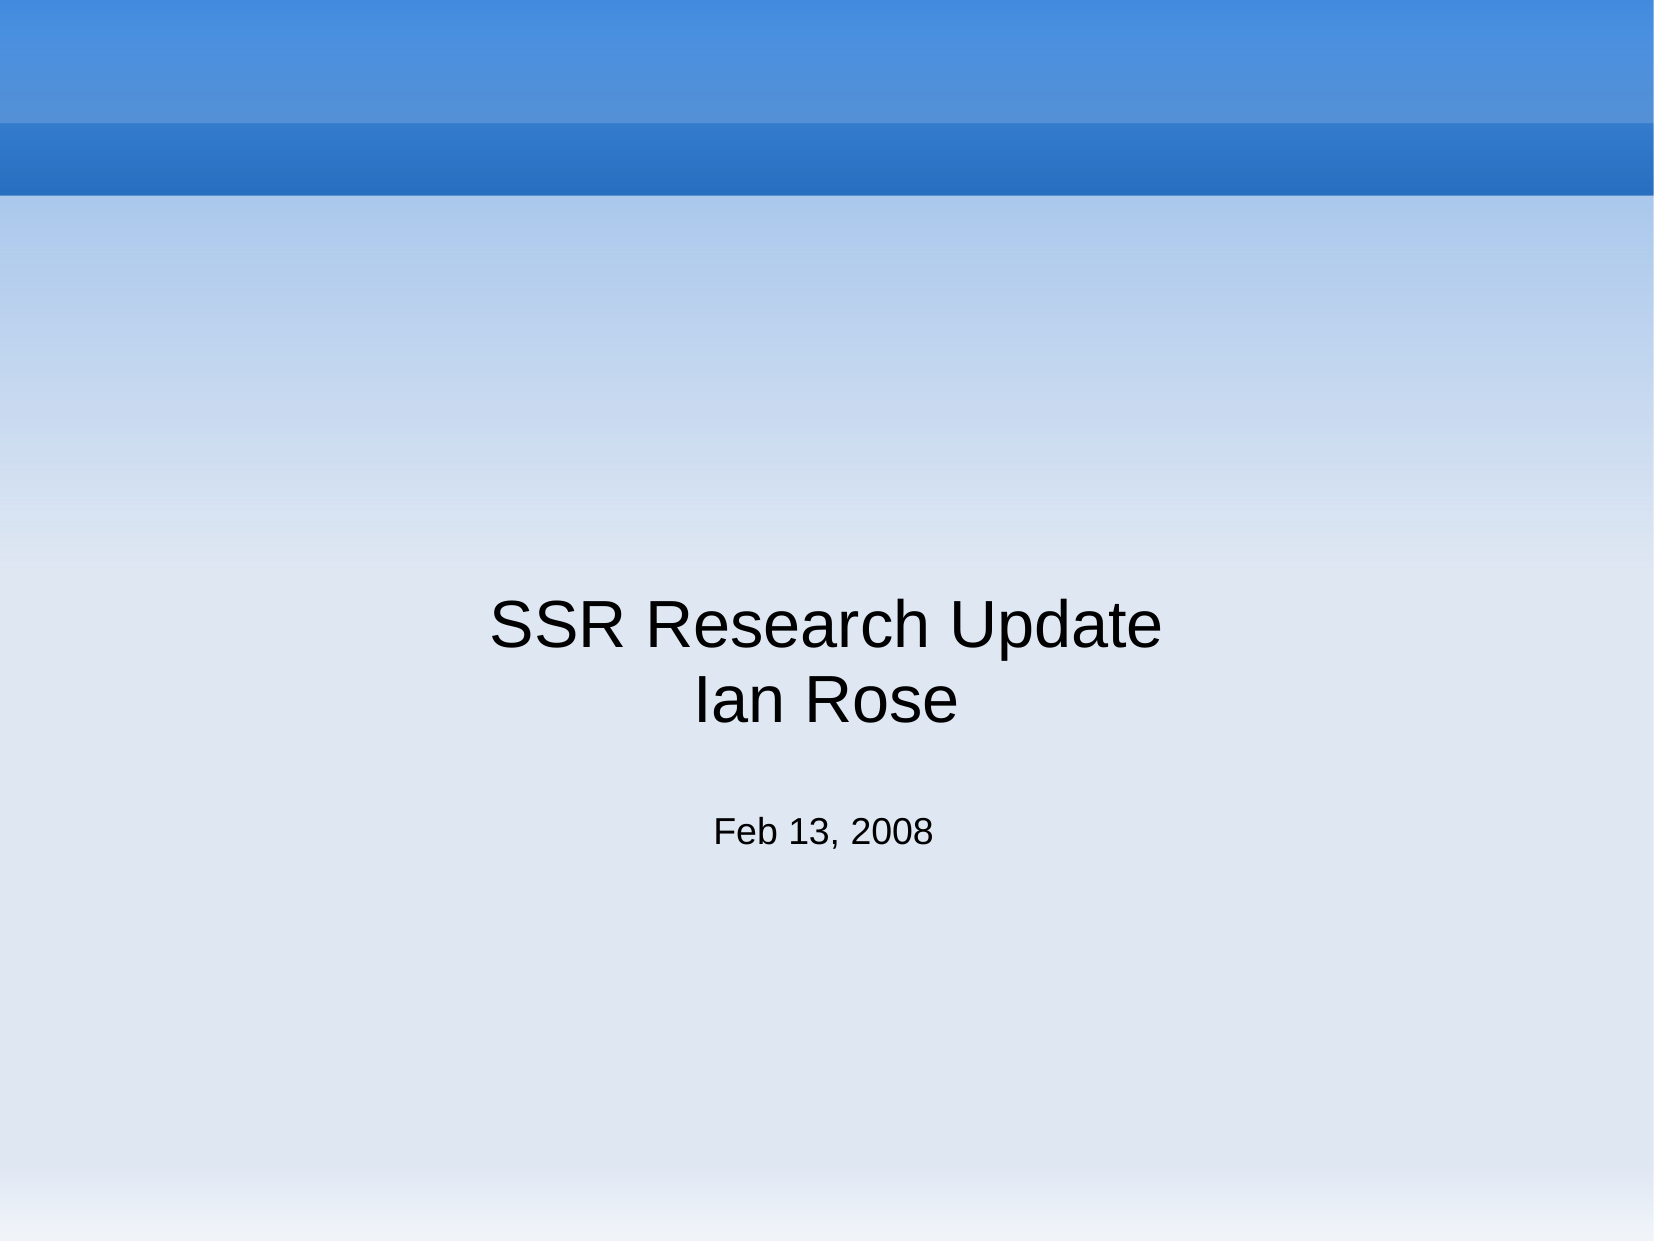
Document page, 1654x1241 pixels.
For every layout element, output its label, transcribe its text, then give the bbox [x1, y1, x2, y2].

subtitle SSR Research Update Ian Rose [82, 297, 1571, 1102]
text_box Feb 13, 2008 [698, 803, 962, 874]
picture [0, 0, 1654, 1241]
